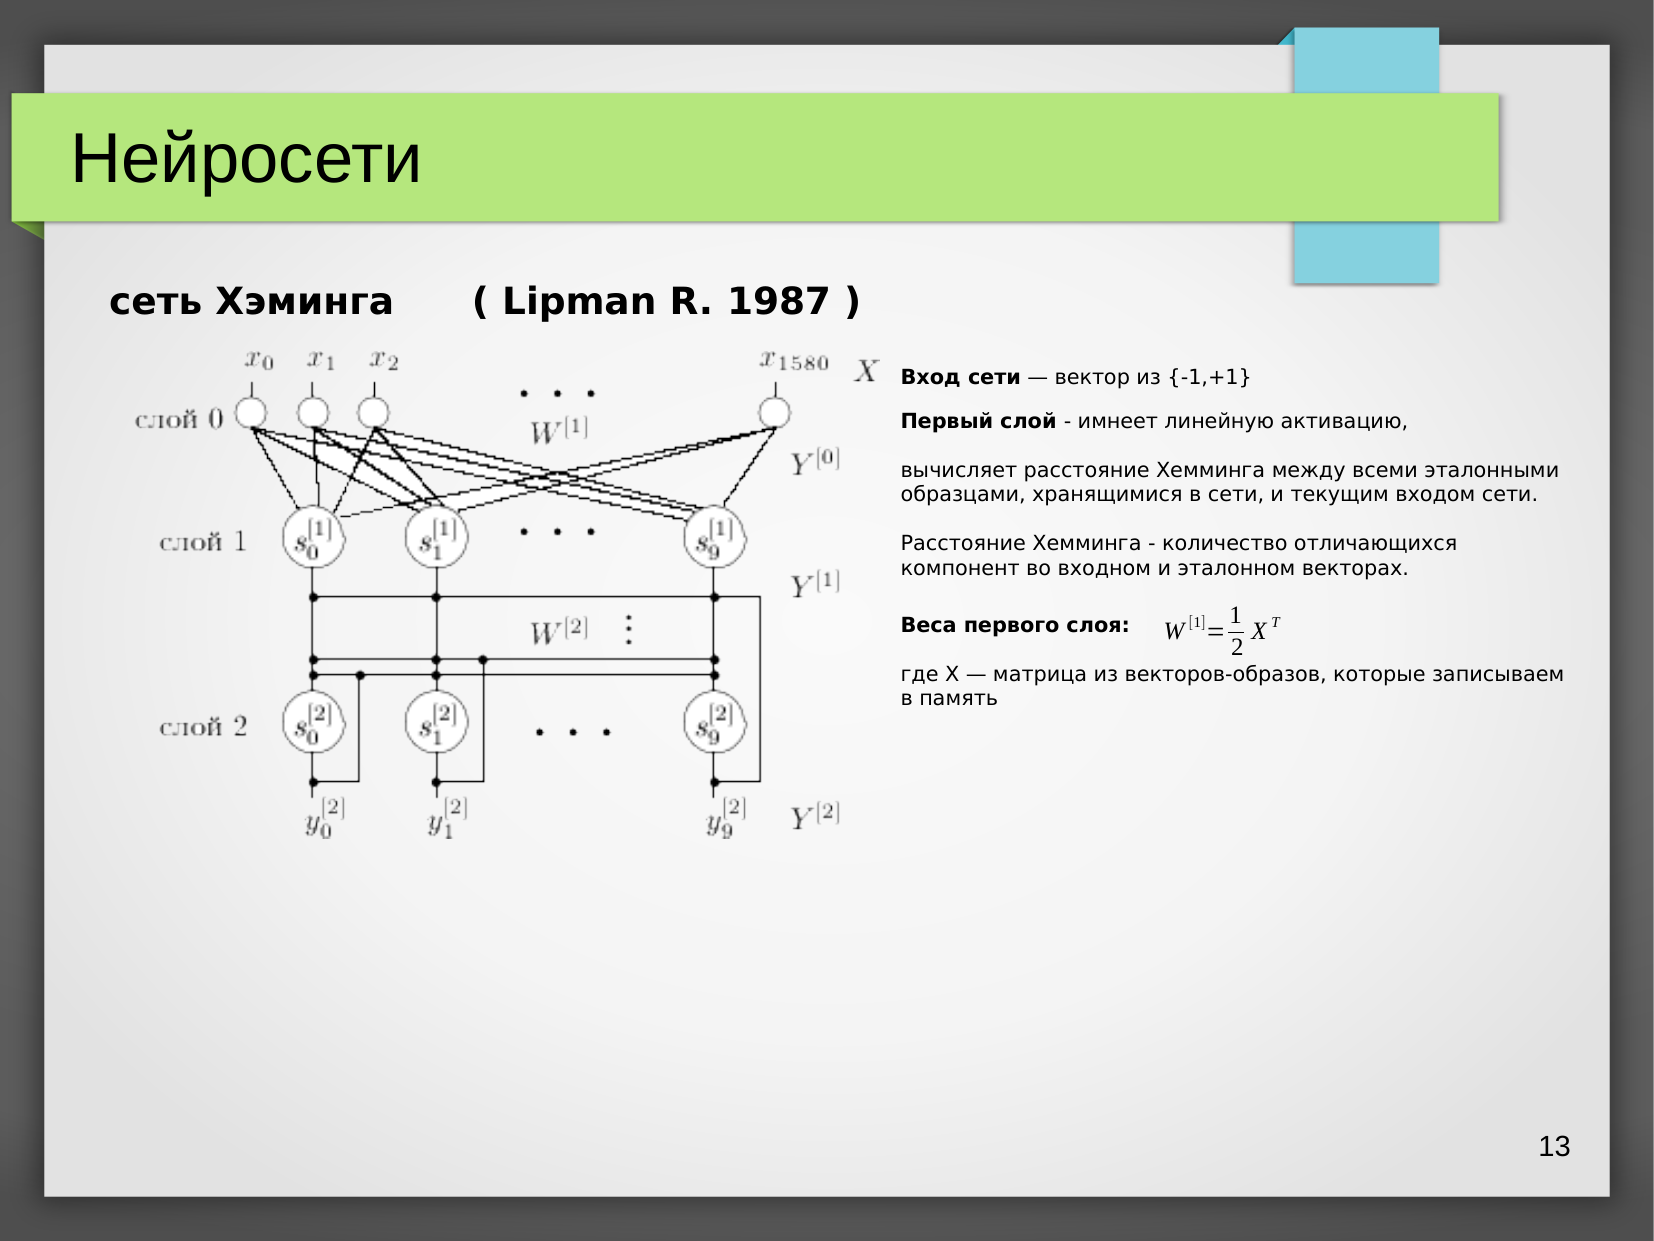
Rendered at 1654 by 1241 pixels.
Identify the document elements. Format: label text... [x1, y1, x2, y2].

chart [1157, 602, 1288, 662]
text_box Первый слой - имнеет линейную активацию, вычисляет расстояние Хемминга между всеми эталонными образцами, хранящимися в сети, и текущим входом сети. Расстояние Хемминга - количество отличающихся компонент во входном и эталонном векторах. [885, 401, 1583, 588]
text_box Веса первого слоя: где X — матрица из векторов-образов, которые записываем в память [885, 605, 1583, 756]
title Нейросети [70, 118, 1205, 199]
picture [0, 0, 1654, 1241]
text_box сеть Хэминга ( Lipman R. 1987 ) [94, 272, 957, 375]
text_box Вход сети — вектор из {-1,+1} [885, 357, 1571, 402]
